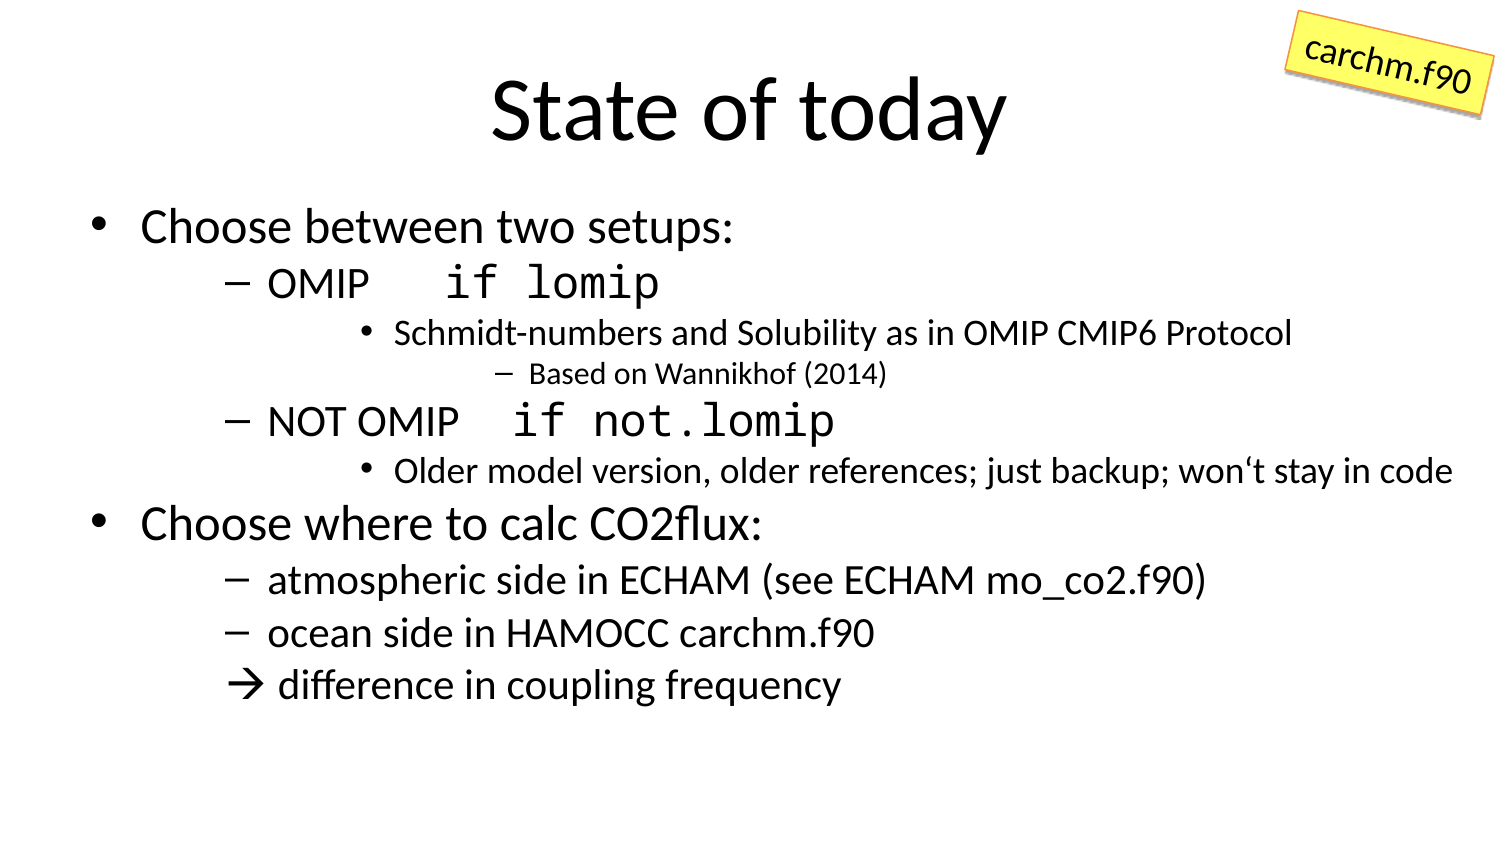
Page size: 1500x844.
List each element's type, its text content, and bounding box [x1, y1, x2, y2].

text_box carchm.f90 [1284, 10, 1495, 115]
title State of today [75, 33, 1426, 175]
list Choose between two setups: OMIP if lomip Schmidt-numbers and Solubility as in OMIP CMIP6 Protocol Based on Wannikhof (2014) NOT OMIP if not.lomip Older model version, older references; just backup; won‘t stay in code Choose where to calc CO2flux: atmospheric side in ECHAM (see ECHAM mo_co2.f90) ocean side in HAMOCC carchm.f90  difference in coupling frequency [75, 196, 1483, 754]
